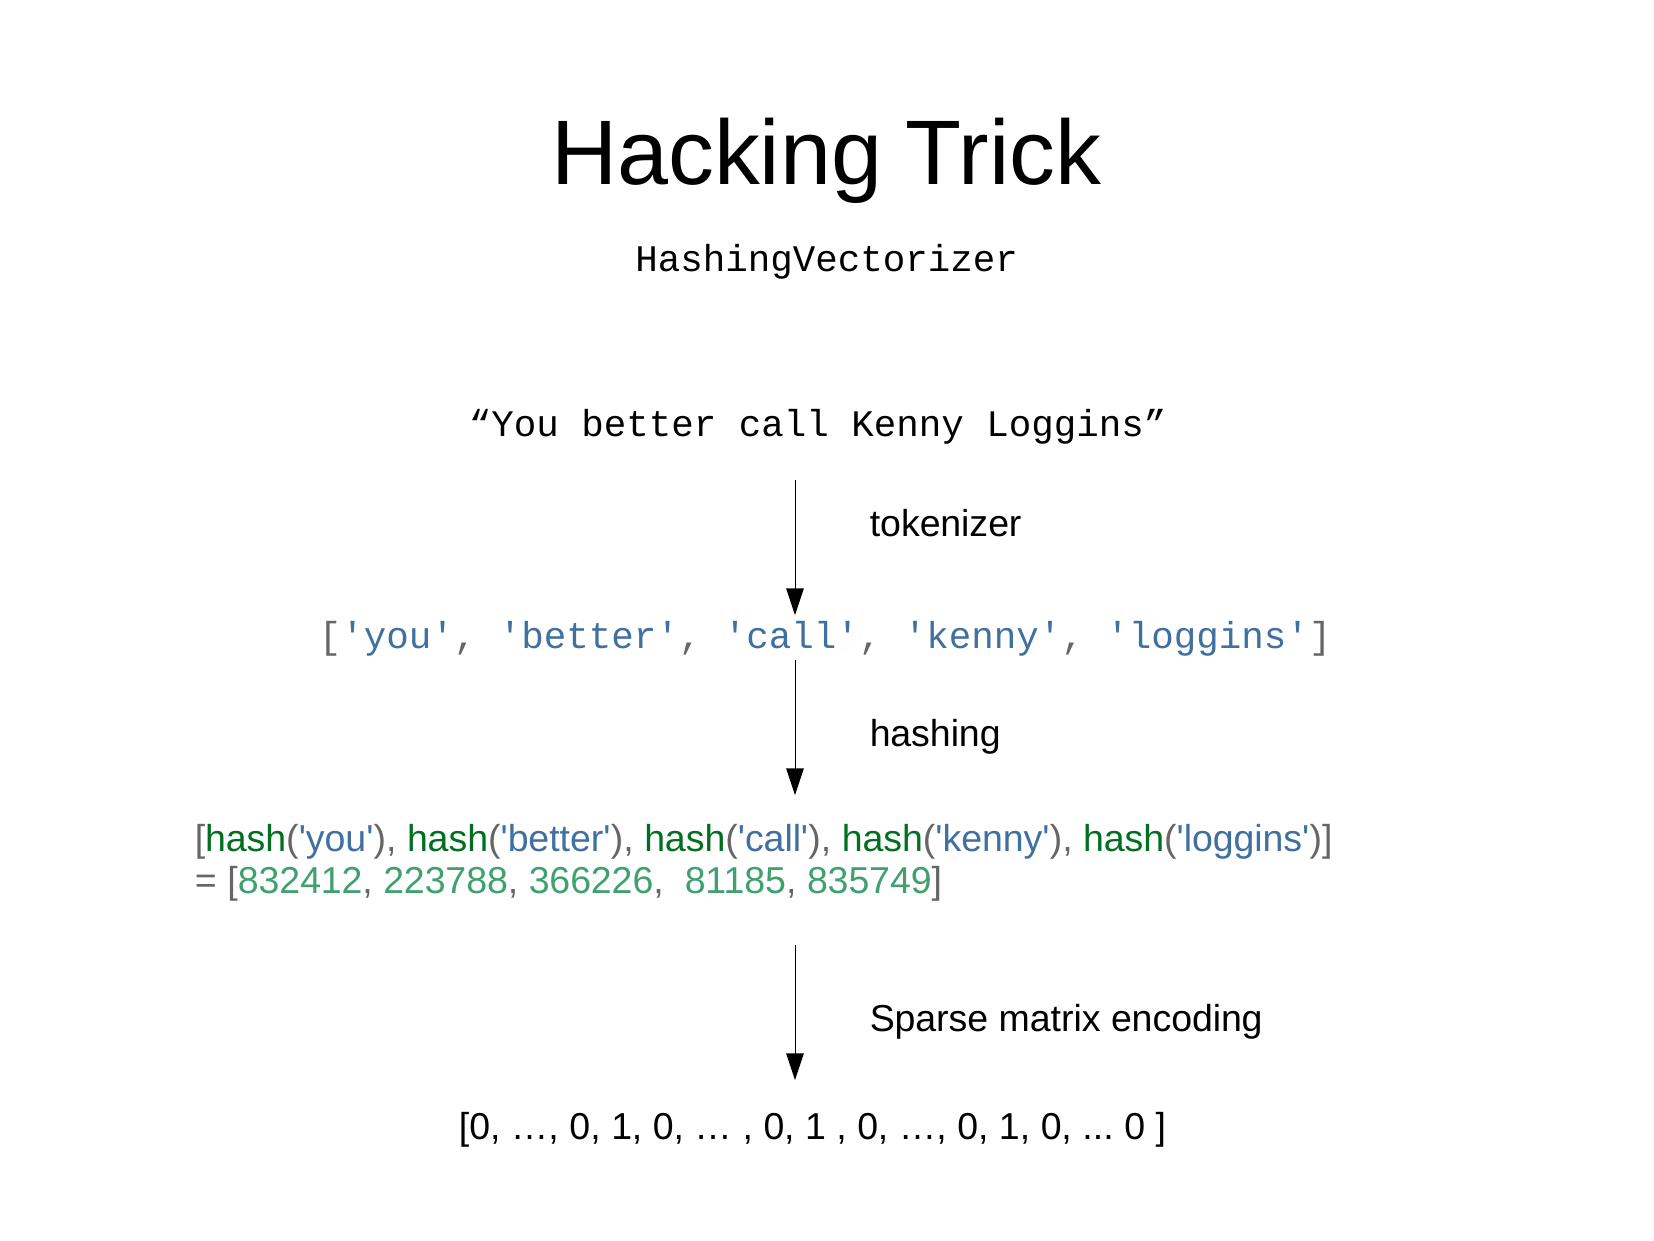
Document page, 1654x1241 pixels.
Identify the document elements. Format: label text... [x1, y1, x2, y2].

text_box hashing [855, 705, 1321, 762]
text_box “You better call Kenny Loggins” [465, 405, 1171, 448]
text_box ['you', 'better', 'call', 'kenny', 'loggins'] [315, 617, 1336, 661]
text_box HashingVectorizer [635, 240, 1019, 283]
text_box Sparse matrix encoding [855, 990, 1321, 1047]
text_box [hash('you'), hash('better'), hash('call'), hash('kenny'), hash('loggins')] = [832412, 223788, 366226, 81185, 835749] [180, 810, 1515, 954]
title Hacking Trick [82, 49, 1571, 257]
text_box tokenizer [855, 495, 1111, 552]
text_box [0, …, 0, 1, 0, … , 0, 1 , 0, …, 0, 1, 0, ... 0 ] [444, 1098, 1210, 1156]
